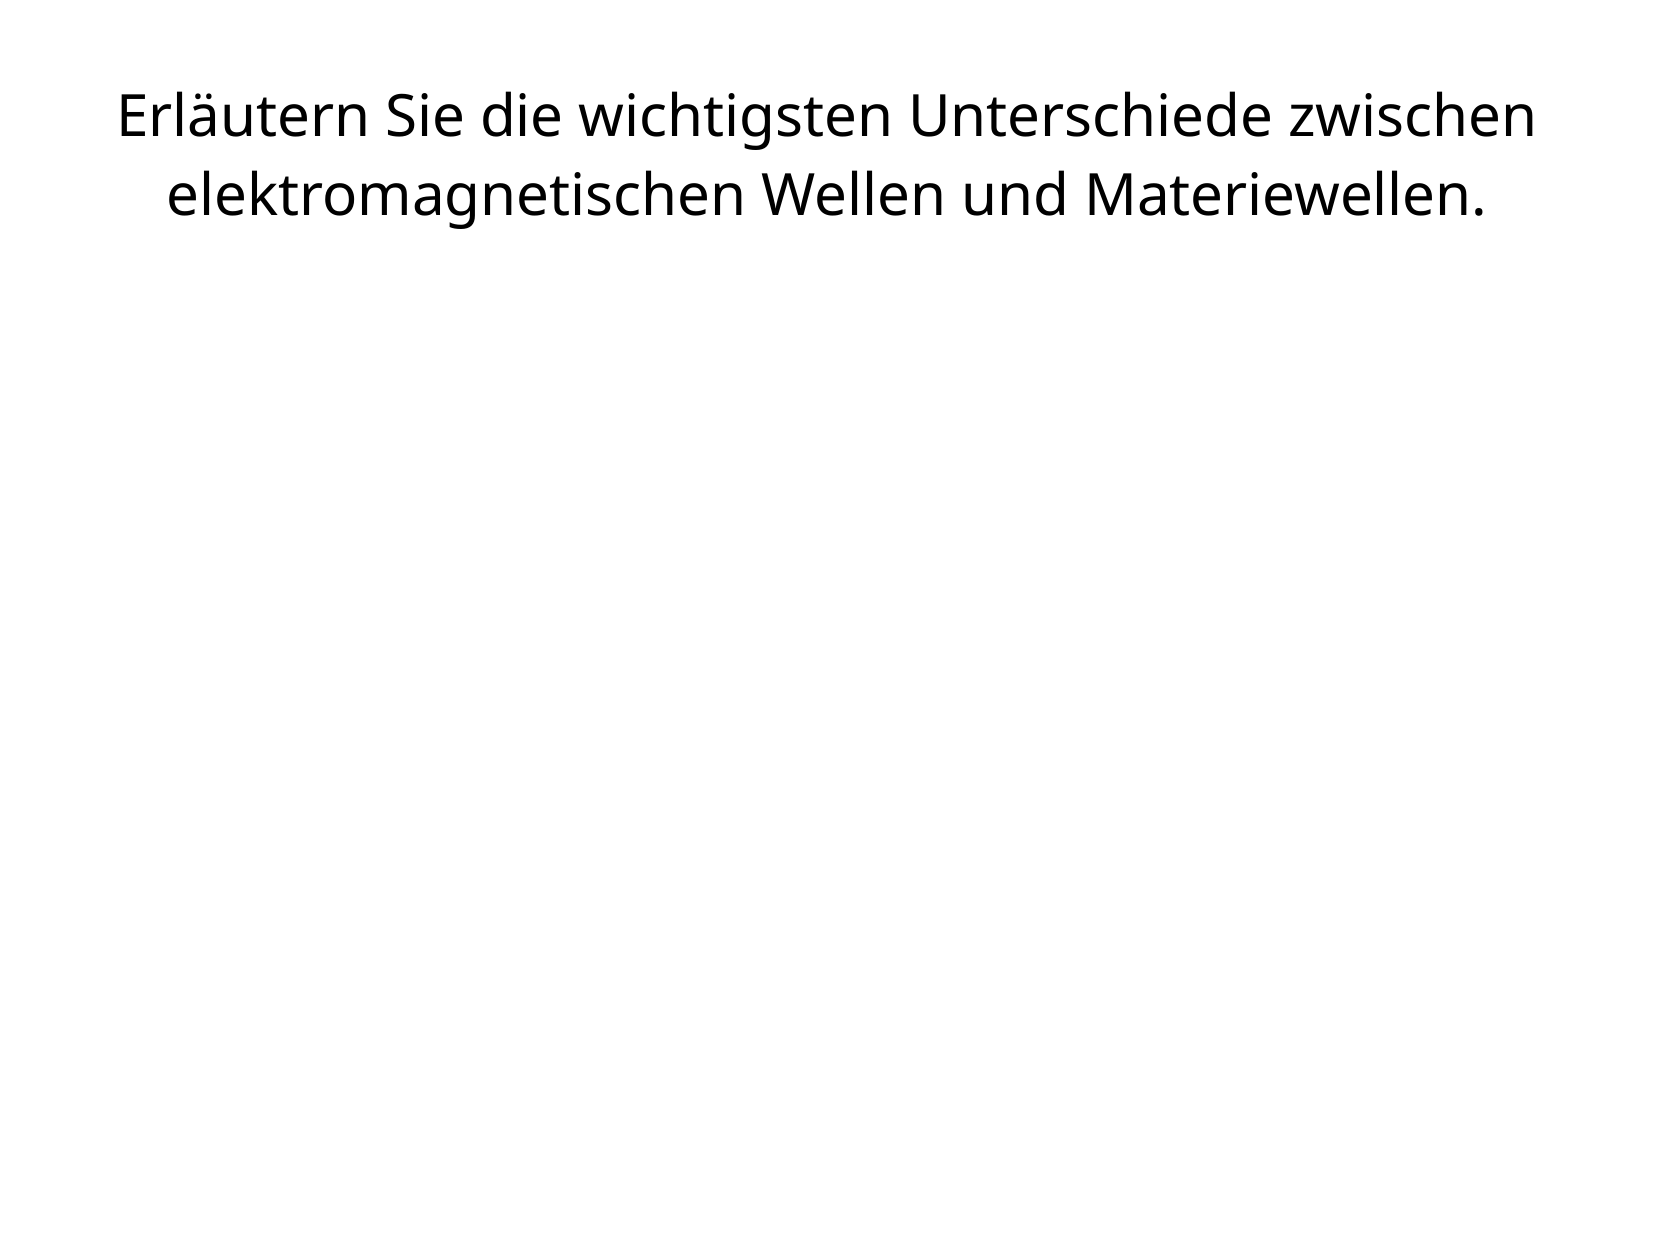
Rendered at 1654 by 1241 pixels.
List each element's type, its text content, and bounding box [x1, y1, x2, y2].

title Erläutern Sie die wichtigsten Unterschiede zwischen elektromagnetischen Wellen und Materiewellen. [82, 49, 1571, 257]
